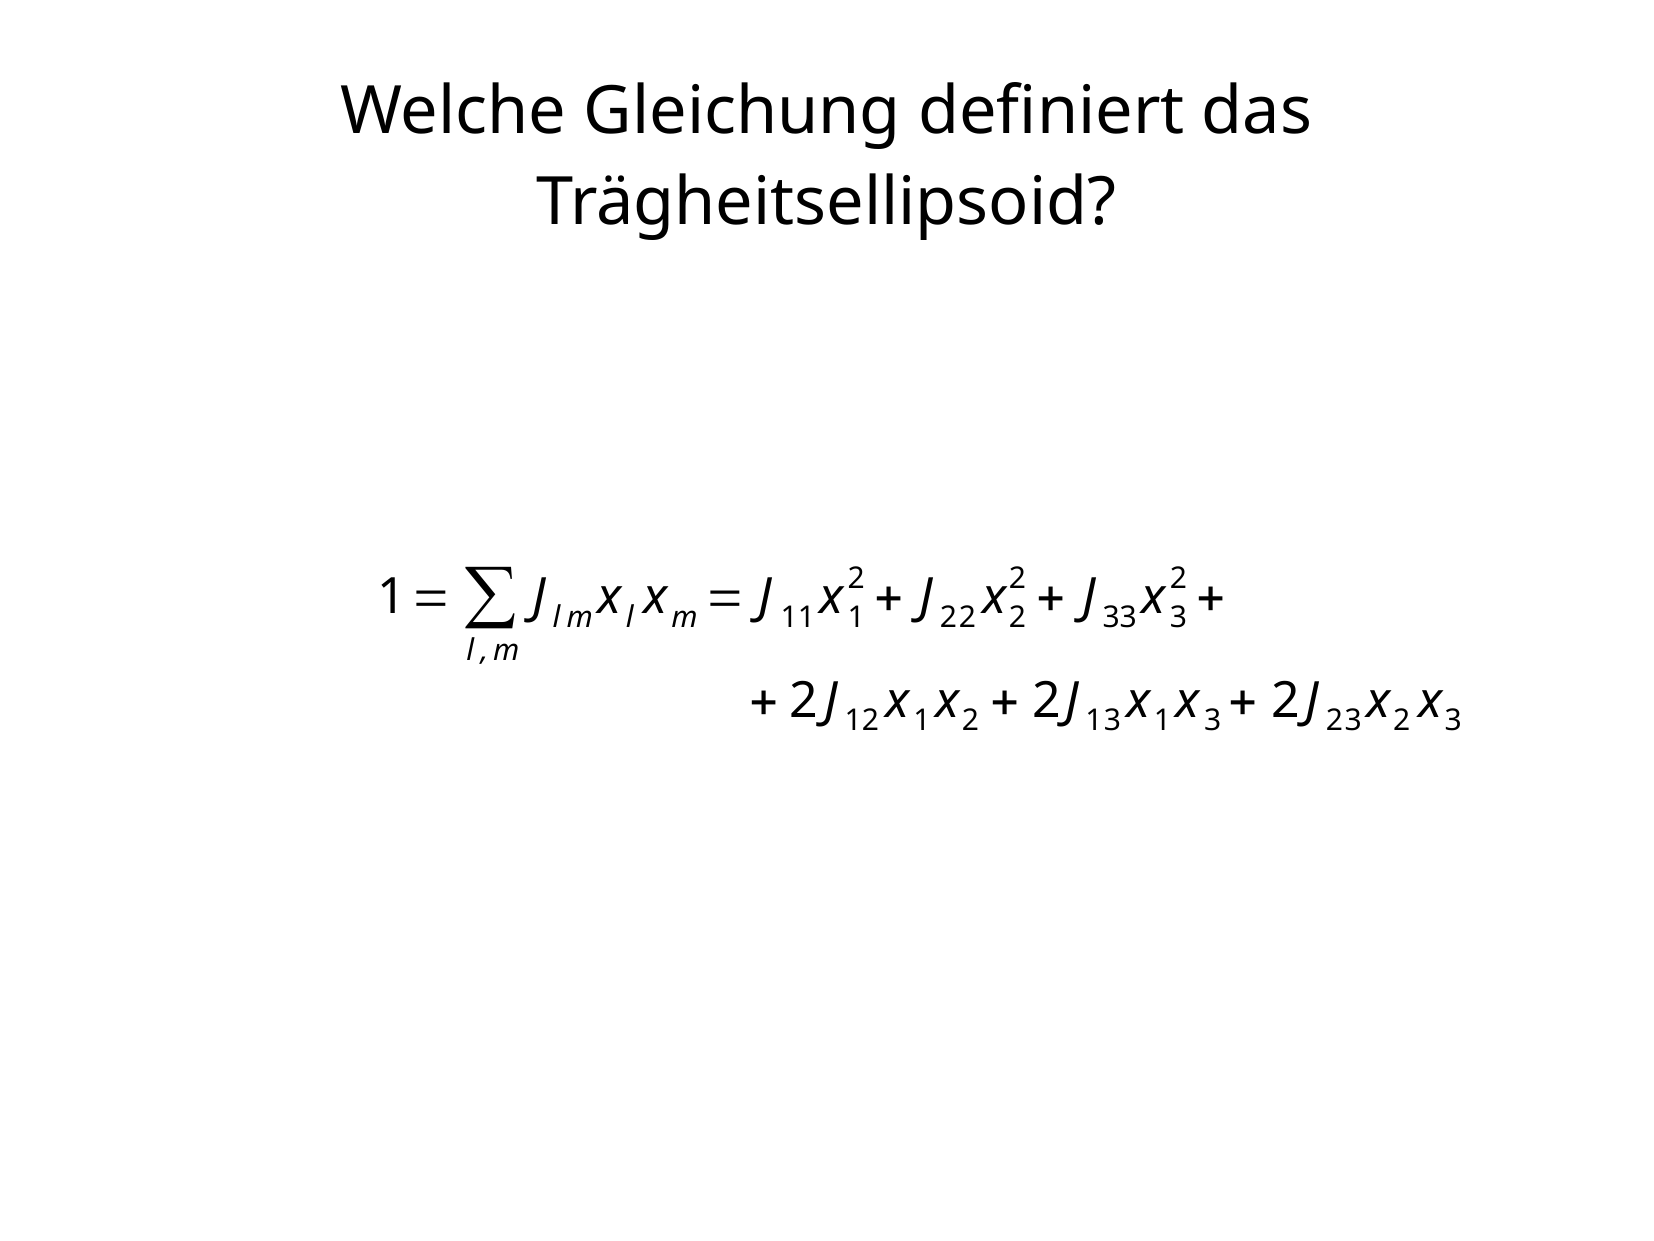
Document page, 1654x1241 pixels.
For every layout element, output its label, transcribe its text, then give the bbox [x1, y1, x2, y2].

title Welche Gleichung definiert das Trägheitsellipsoid? [82, 49, 1571, 257]
chart [141, 560, 1465, 739]
